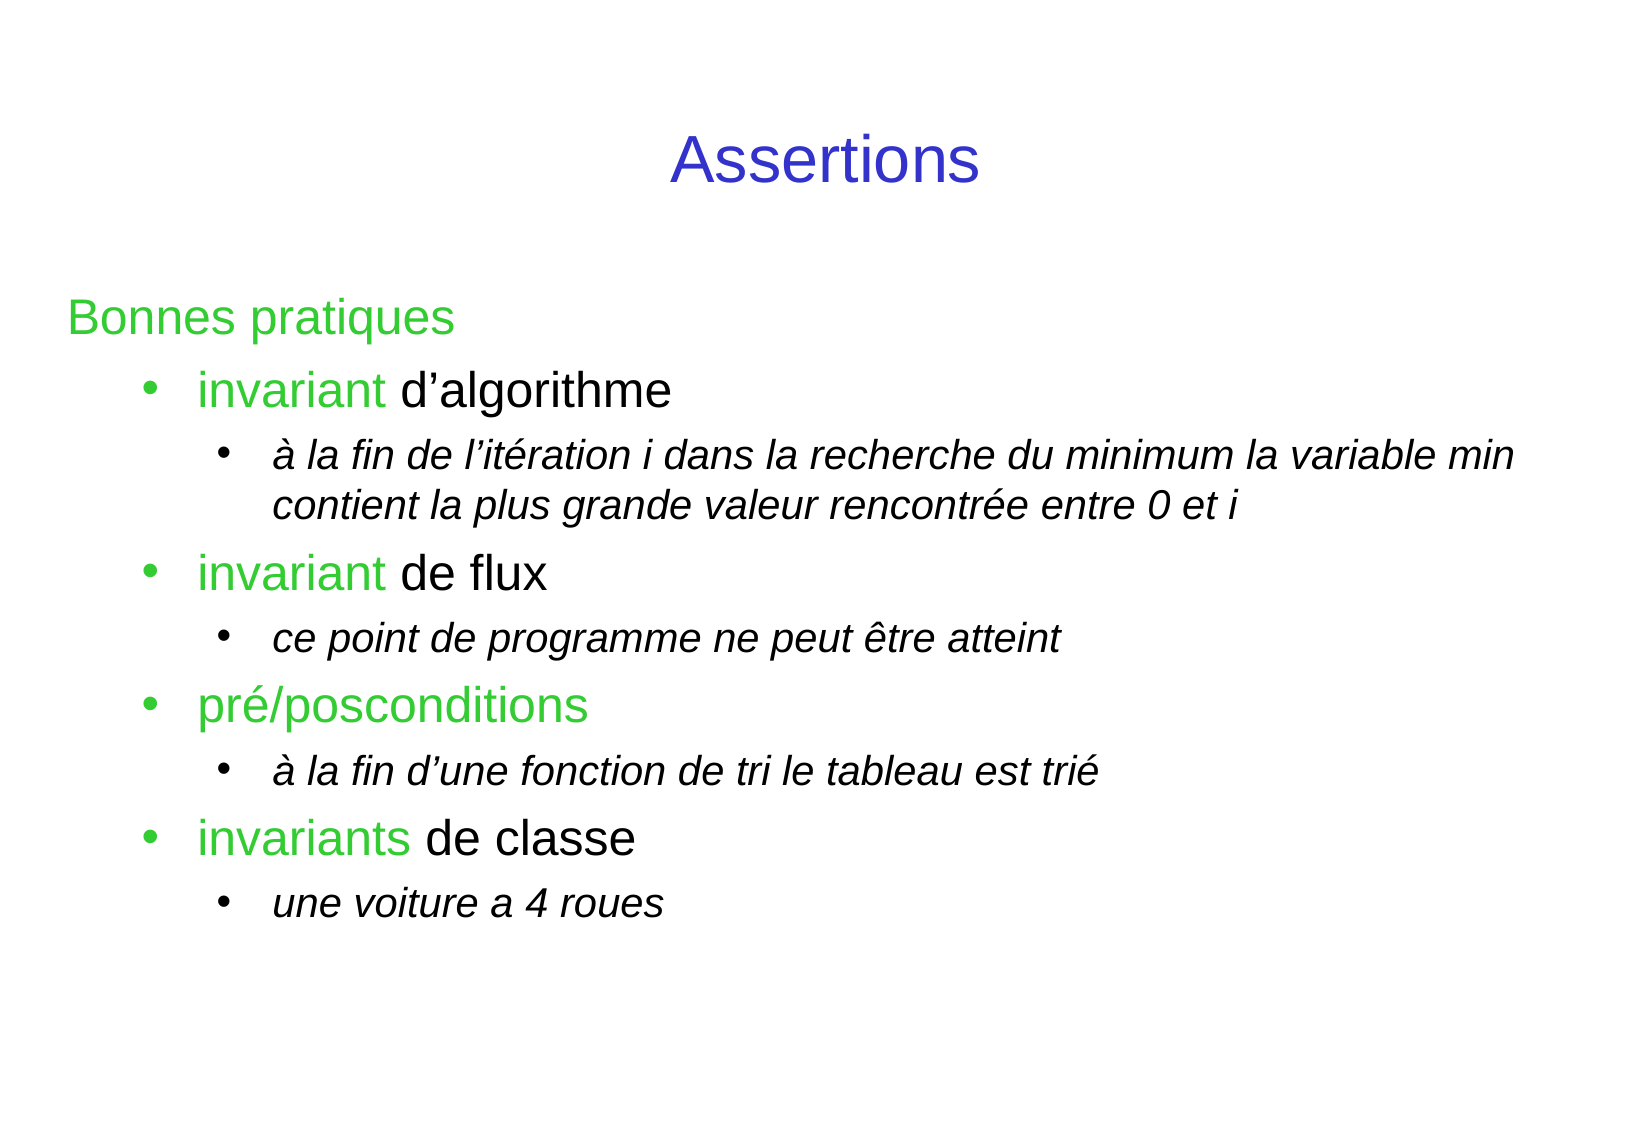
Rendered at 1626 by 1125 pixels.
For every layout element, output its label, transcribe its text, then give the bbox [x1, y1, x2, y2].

text_box Assertions [135, 62, 1517, 250]
text_box Bonnes pratiques invariant d’algorithme à la fin de l’itération i dans la recherche du minimum la variable min contient la plus grande valeur rencontrée entre 0 et i invariant de flux ce point de programme ne peut être atteint pré/posconditions à la fin d’une fonction de tri le tableau est trié invariants de classe une voiture a 4 roues [51, 277, 1555, 1034]
